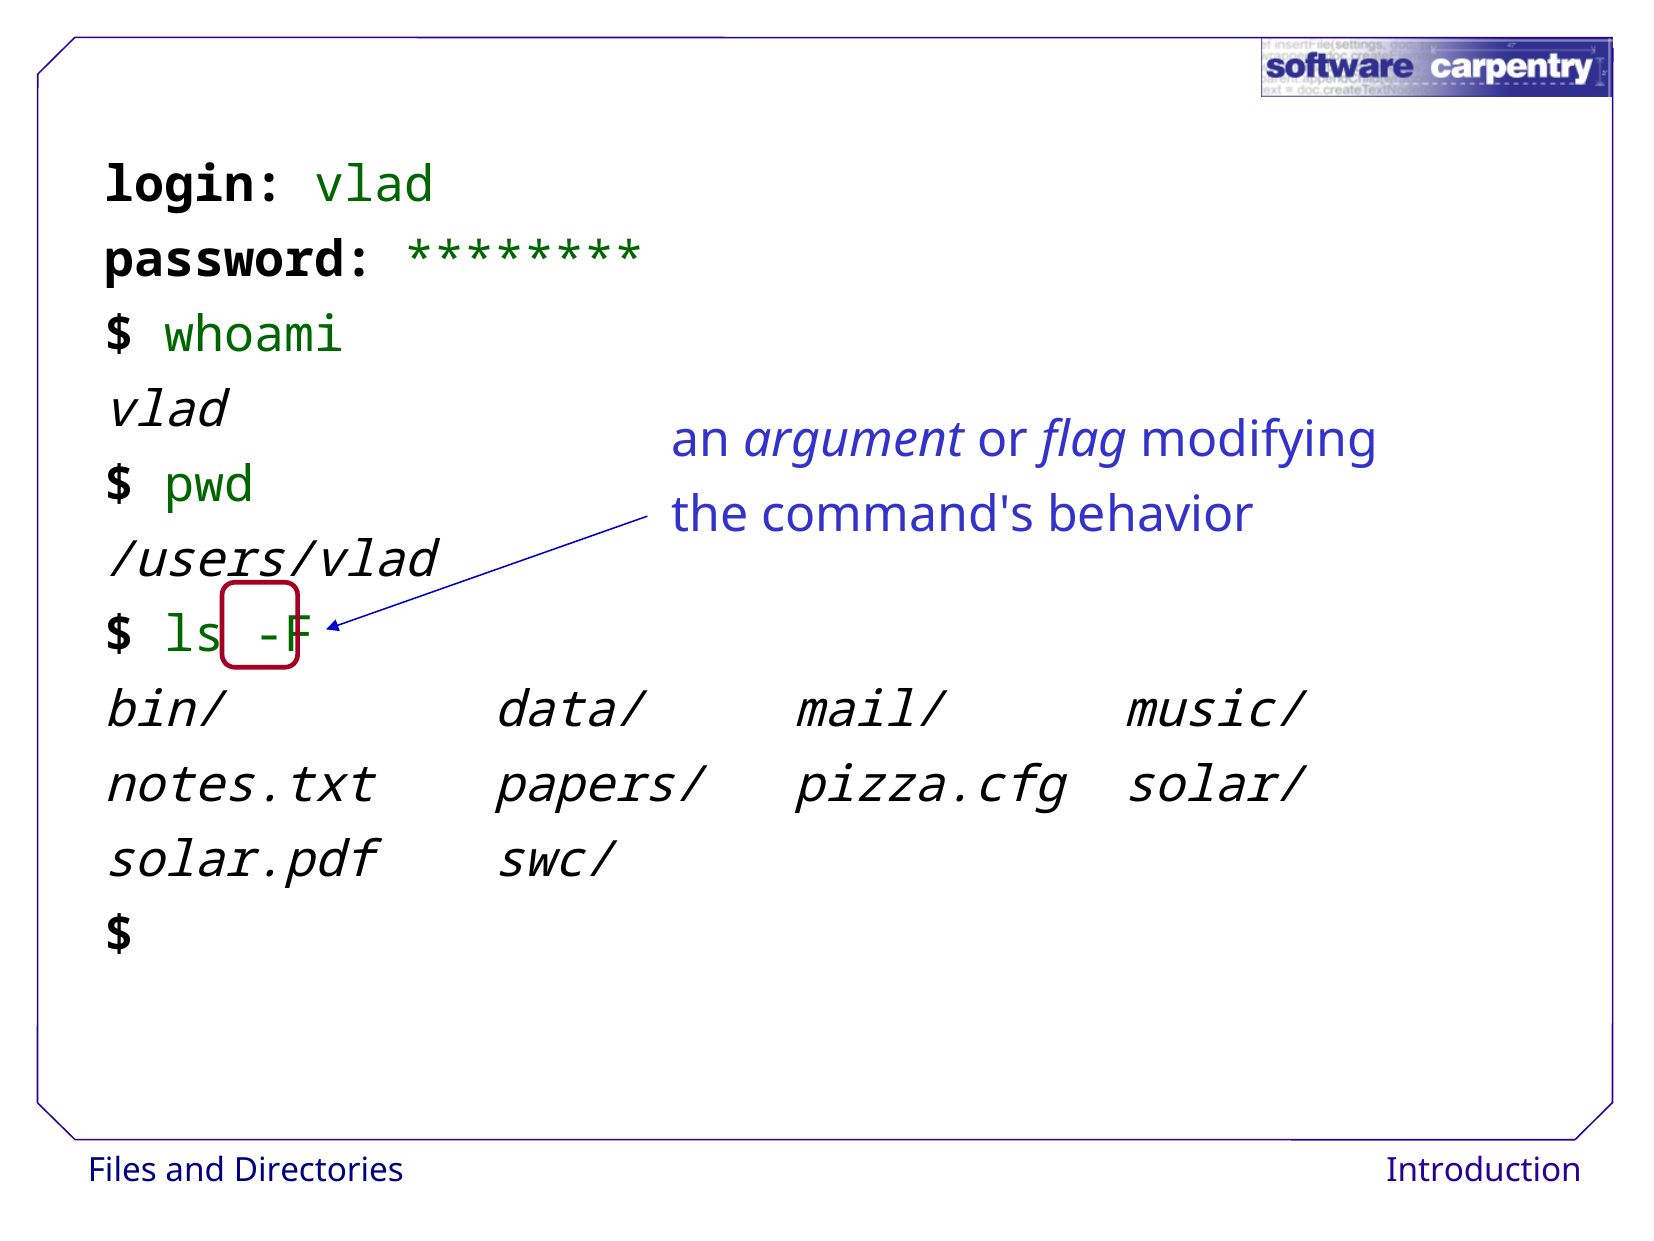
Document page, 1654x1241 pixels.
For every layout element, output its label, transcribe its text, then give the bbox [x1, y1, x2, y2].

text_box login: vlad password: ******** $ whoami vlad $ pwd /users/vlad $ ls -F bin/ data/ mail/ music/ notes.txt papers/ pizza.cfg solar/ solar.pdf swc/ $ [89, 128, 1512, 1037]
text_box an argument or flag modifying the command's behavior [656, 383, 1423, 545]
picture [1261, 39, 1613, 97]
